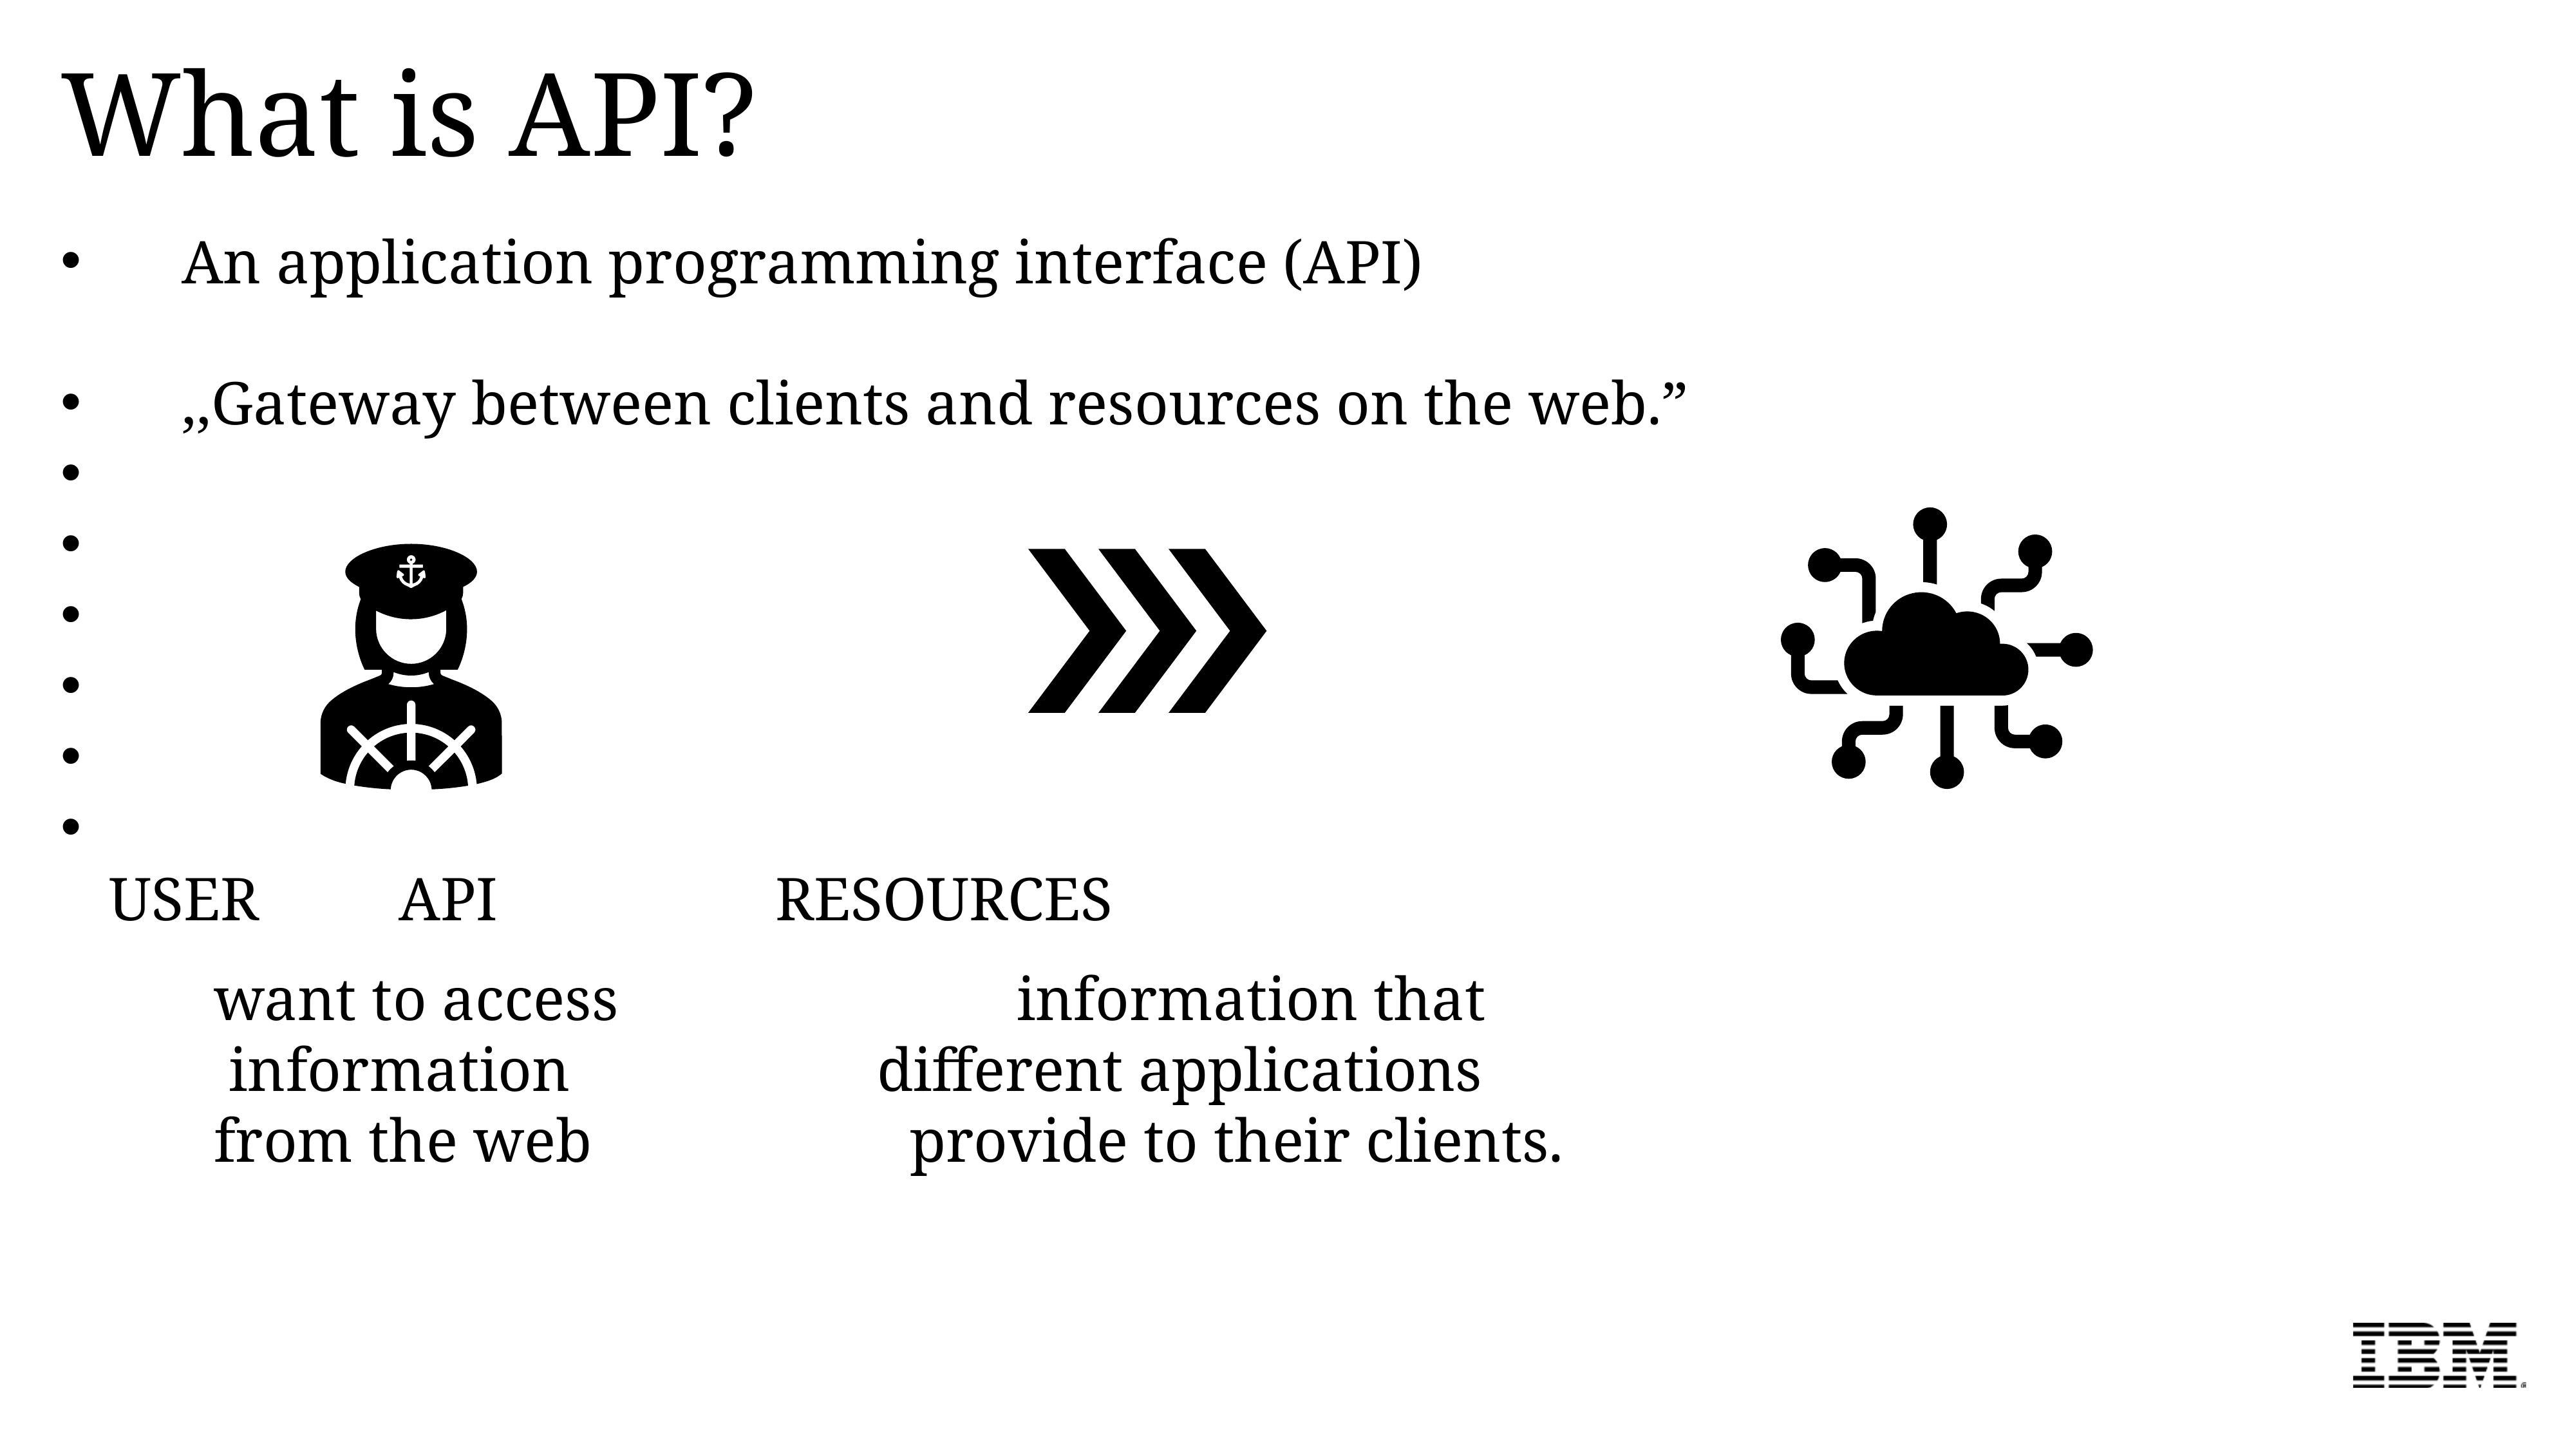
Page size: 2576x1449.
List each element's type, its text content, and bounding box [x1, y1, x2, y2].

picture [1772, 485, 2101, 815]
picture [1004, 489, 1288, 773]
picture [269, 531, 554, 815]
title What is API? [61, 41, 1228, 209]
text_box An application programming interface (API) ,,Gateway between clients and resources on the web.” USER API RESOURCES want to access information that information different applications from the web provide to their clients. [61, 224, 2336, 1251]
